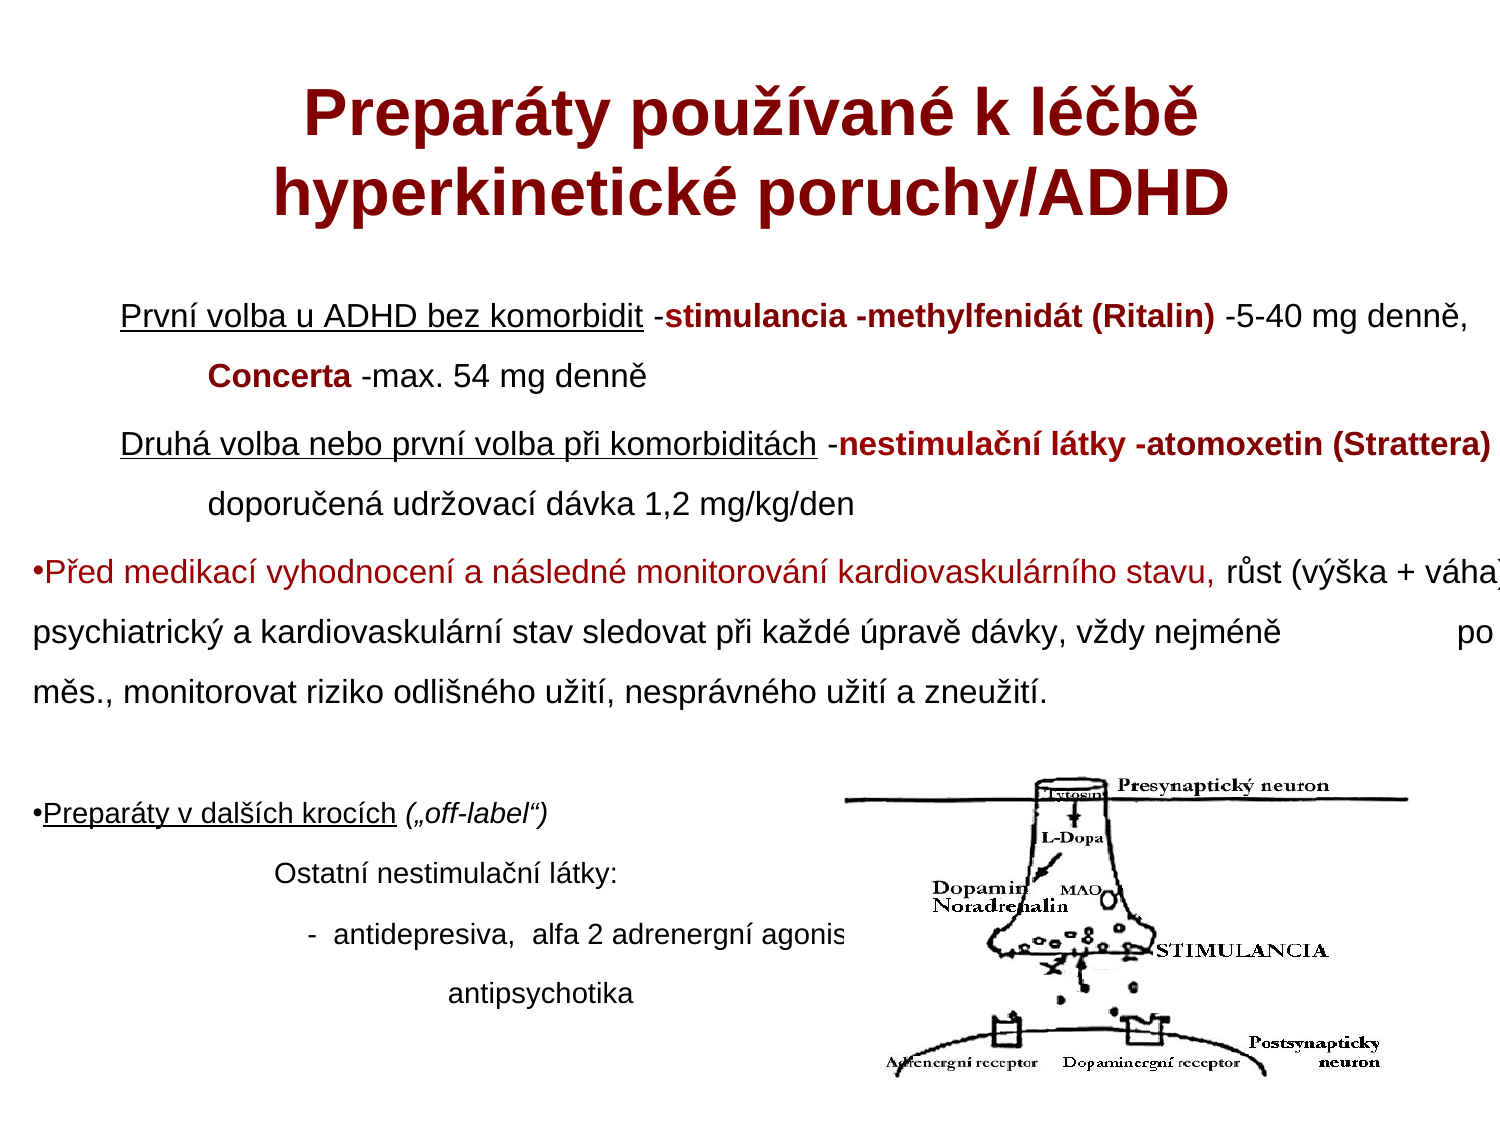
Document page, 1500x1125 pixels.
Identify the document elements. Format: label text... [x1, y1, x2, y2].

title Preparáty používané k léčbě hyperkinetické poruchy/ADHD [76, 54, 1427, 243]
list První volba u ADHD bez komorbidit -stimulancia -methylfenidát (Ritalin) -5-40 mg denně, Concerta -max. 54 mg denně Druhá volba nebo první volba při komorbiditách -nestimulační látky -atomoxetin (Strattera) –doporučená udržovací dávka 1,2 mg/kg/den Před medikací vyhodnocení a následné monitorování kardiovaskulárního stavu, růst (výška + váha), psychiatrický a kardiovaskulární stav sledovat při každé úpravě dávky, vždy nejméně po 6 měs., monitorovat riziko odlišného užití, nesprávného užití a zneužití. Preparáty v dalších krocích („off-label“) Ostatní nestimulační látky: - antidepresiva, alfa 2 adrenergní agonisté, antipsychotika [17, 267, 1500, 1085]
picture [844, 739, 1412, 1083]
